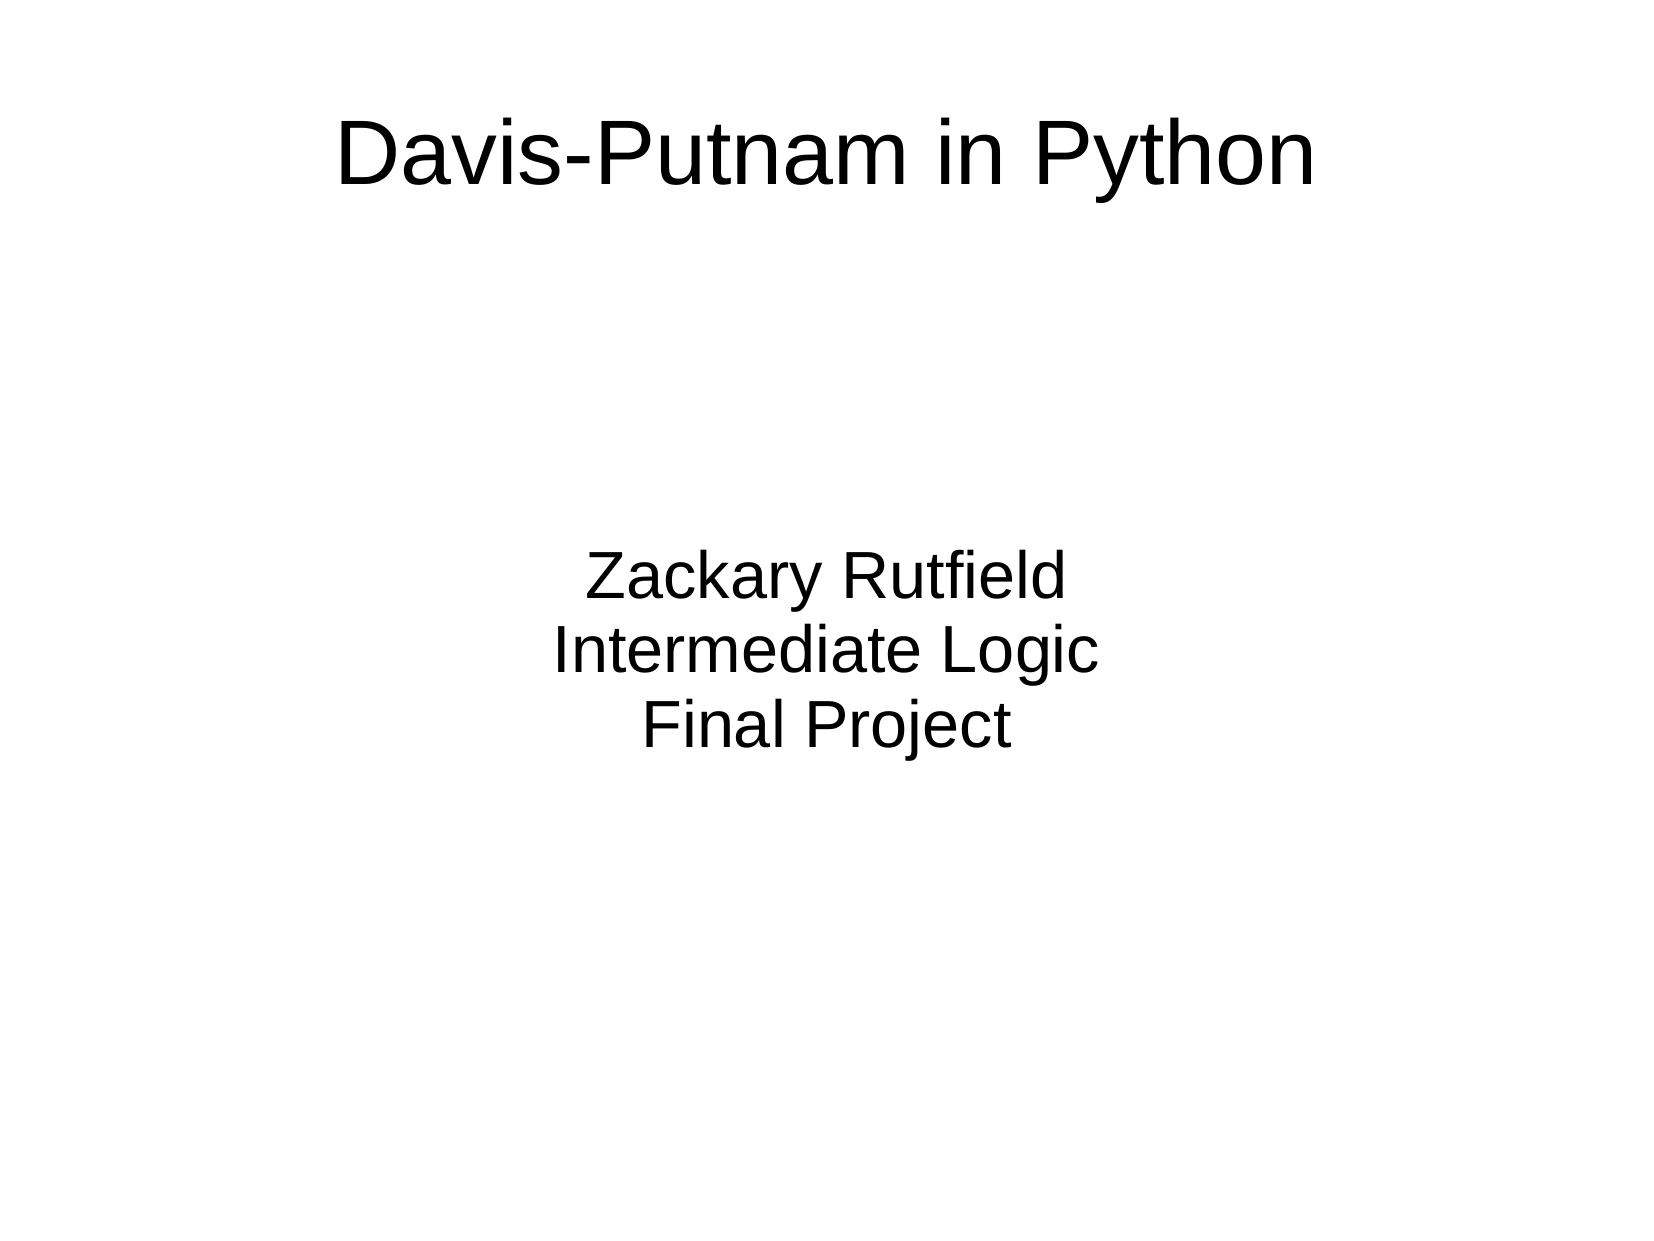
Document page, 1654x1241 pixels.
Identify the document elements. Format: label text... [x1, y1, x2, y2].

title Davis-Putnam in Python [82, 49, 1571, 257]
subtitle Zackary Rutfield Intermediate Logic Final Project [82, 290, 1571, 1010]
